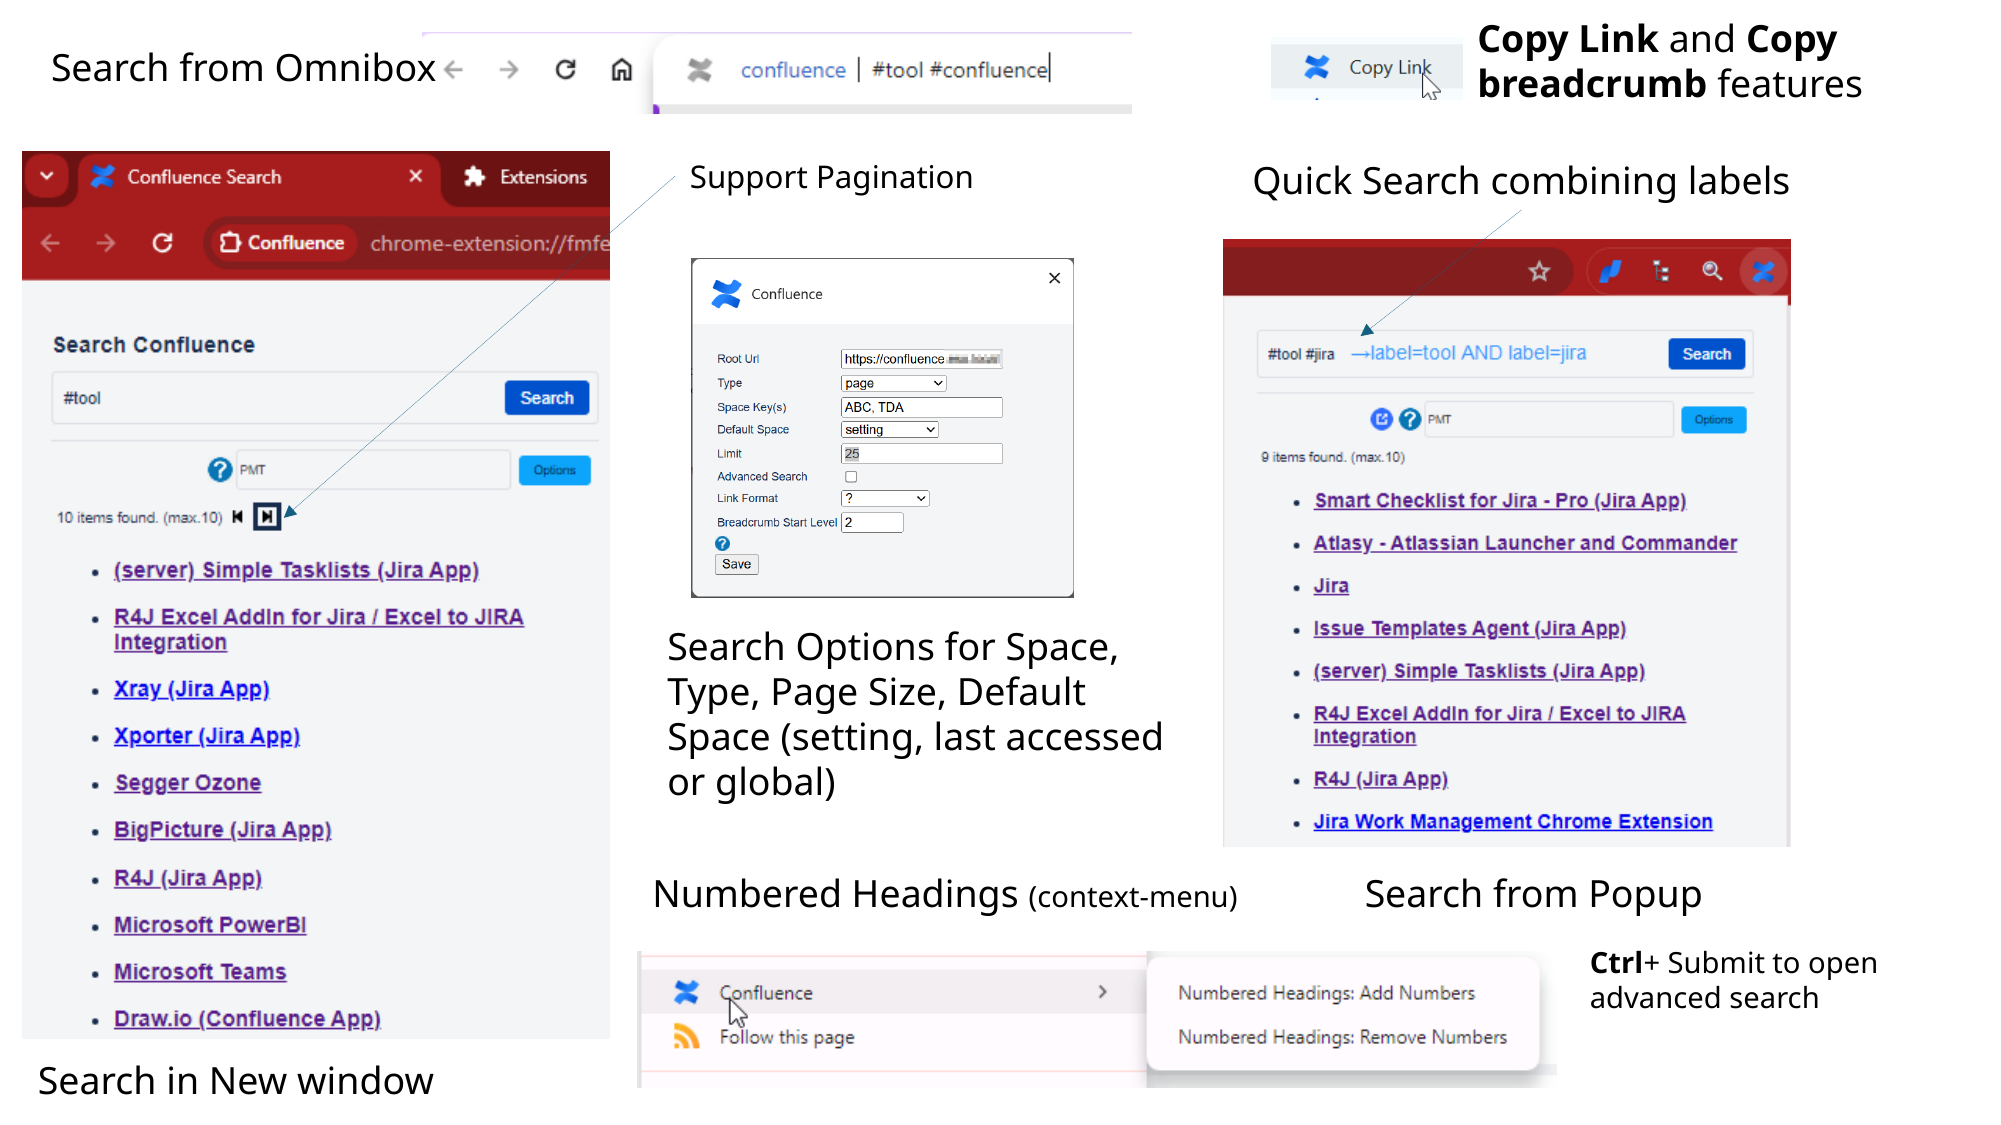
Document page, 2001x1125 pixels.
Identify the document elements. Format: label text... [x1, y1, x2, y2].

picture [637, 951, 1557, 1088]
text_box Ctrl+ Submit to open advanced search [1574, 937, 1979, 1023]
picture [1223, 239, 1791, 847]
picture [422, 32, 1132, 114]
text_box Support Pagination [675, 149, 1088, 203]
text_box Search Options for Space, Type, Page Size, Default Space (setting, last accessed or global) [652, 615, 1194, 811]
text_box Search from Popup [1350, 862, 1719, 923]
picture [691, 258, 1074, 598]
text_box Search from Omnibox [36, 36, 452, 97]
text_box Numbered Headings (context-menu) [637, 862, 1253, 923]
text_box Quick Search combining labels [1237, 149, 1806, 210]
text_box Copy Link and Copy breadcrumb features [1462, 7, 2000, 113]
picture [22, 151, 610, 1040]
text_box Search in New window [23, 1049, 450, 1110]
picture [1271, 37, 1463, 100]
